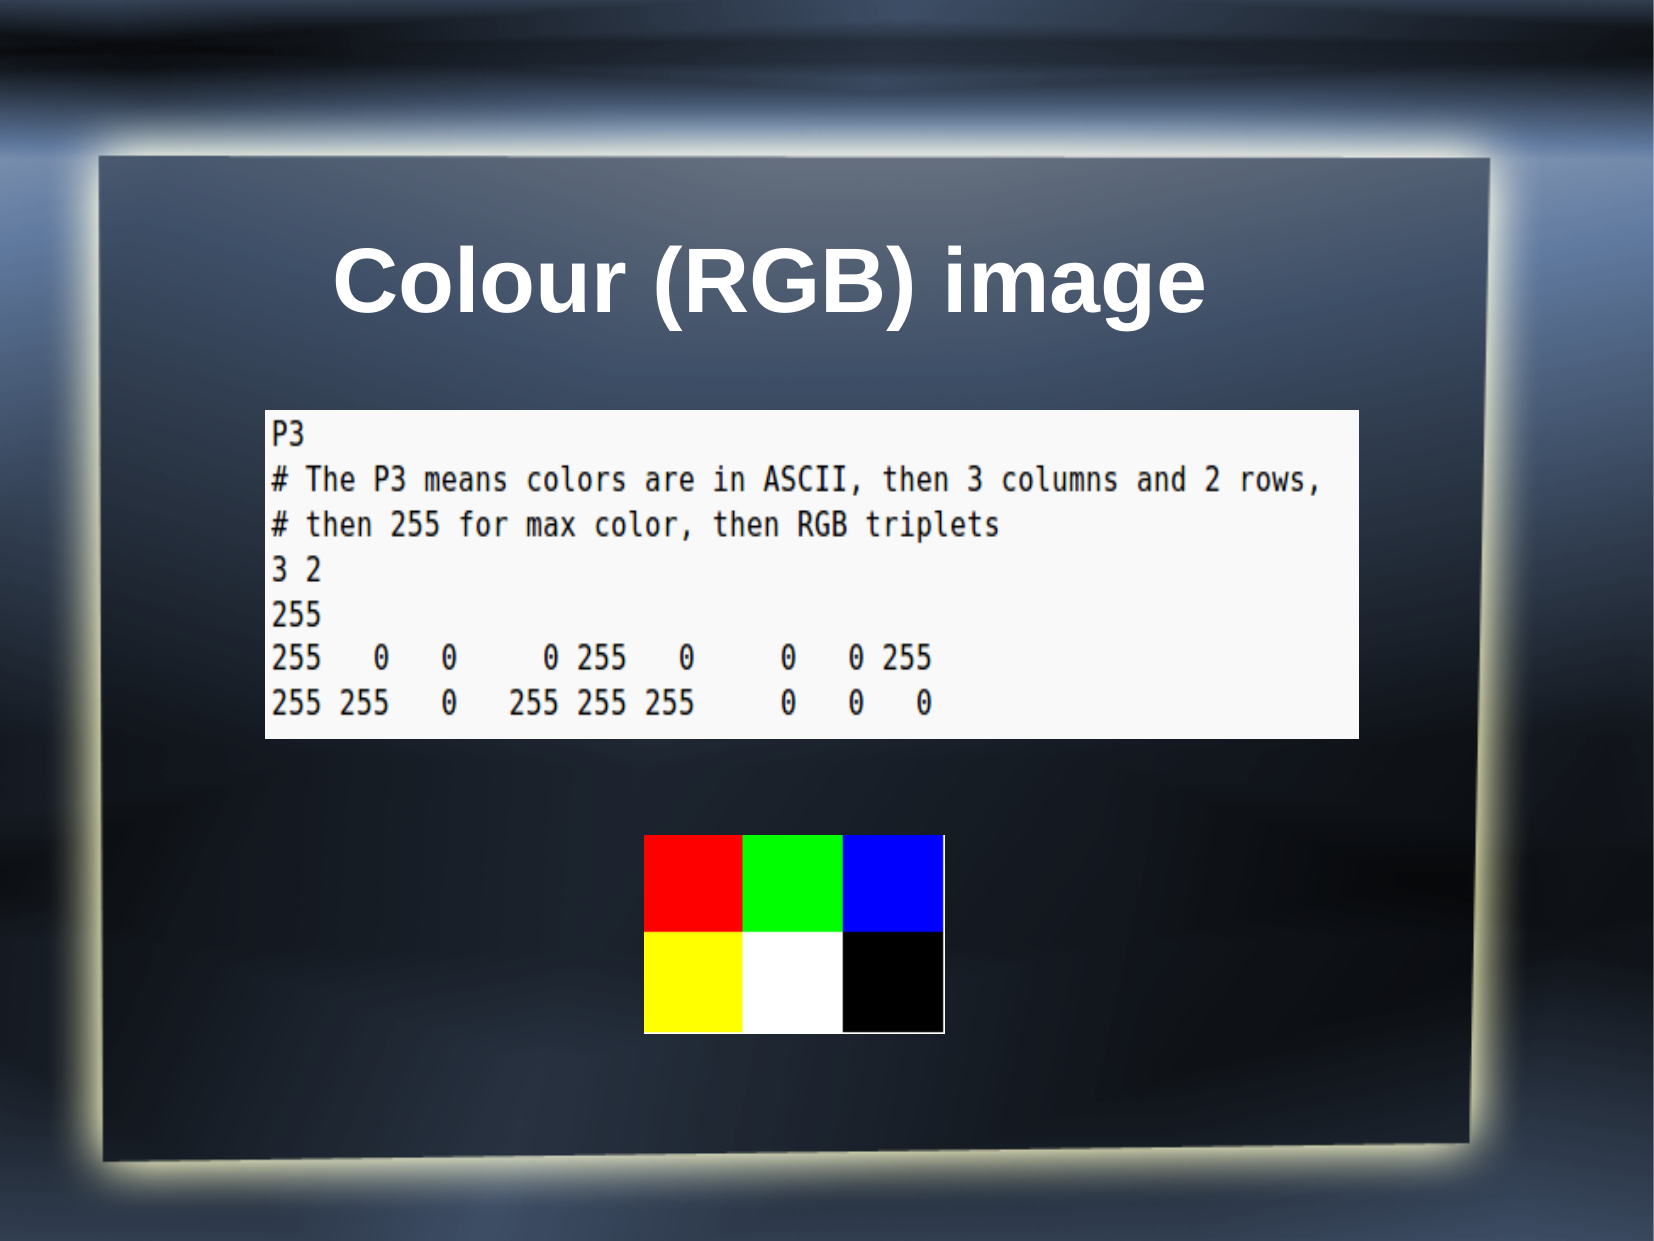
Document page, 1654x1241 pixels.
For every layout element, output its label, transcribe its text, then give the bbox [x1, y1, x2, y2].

title Colour (RGB) image [124, 177, 1418, 384]
picture [0, 0, 1654, 1241]
